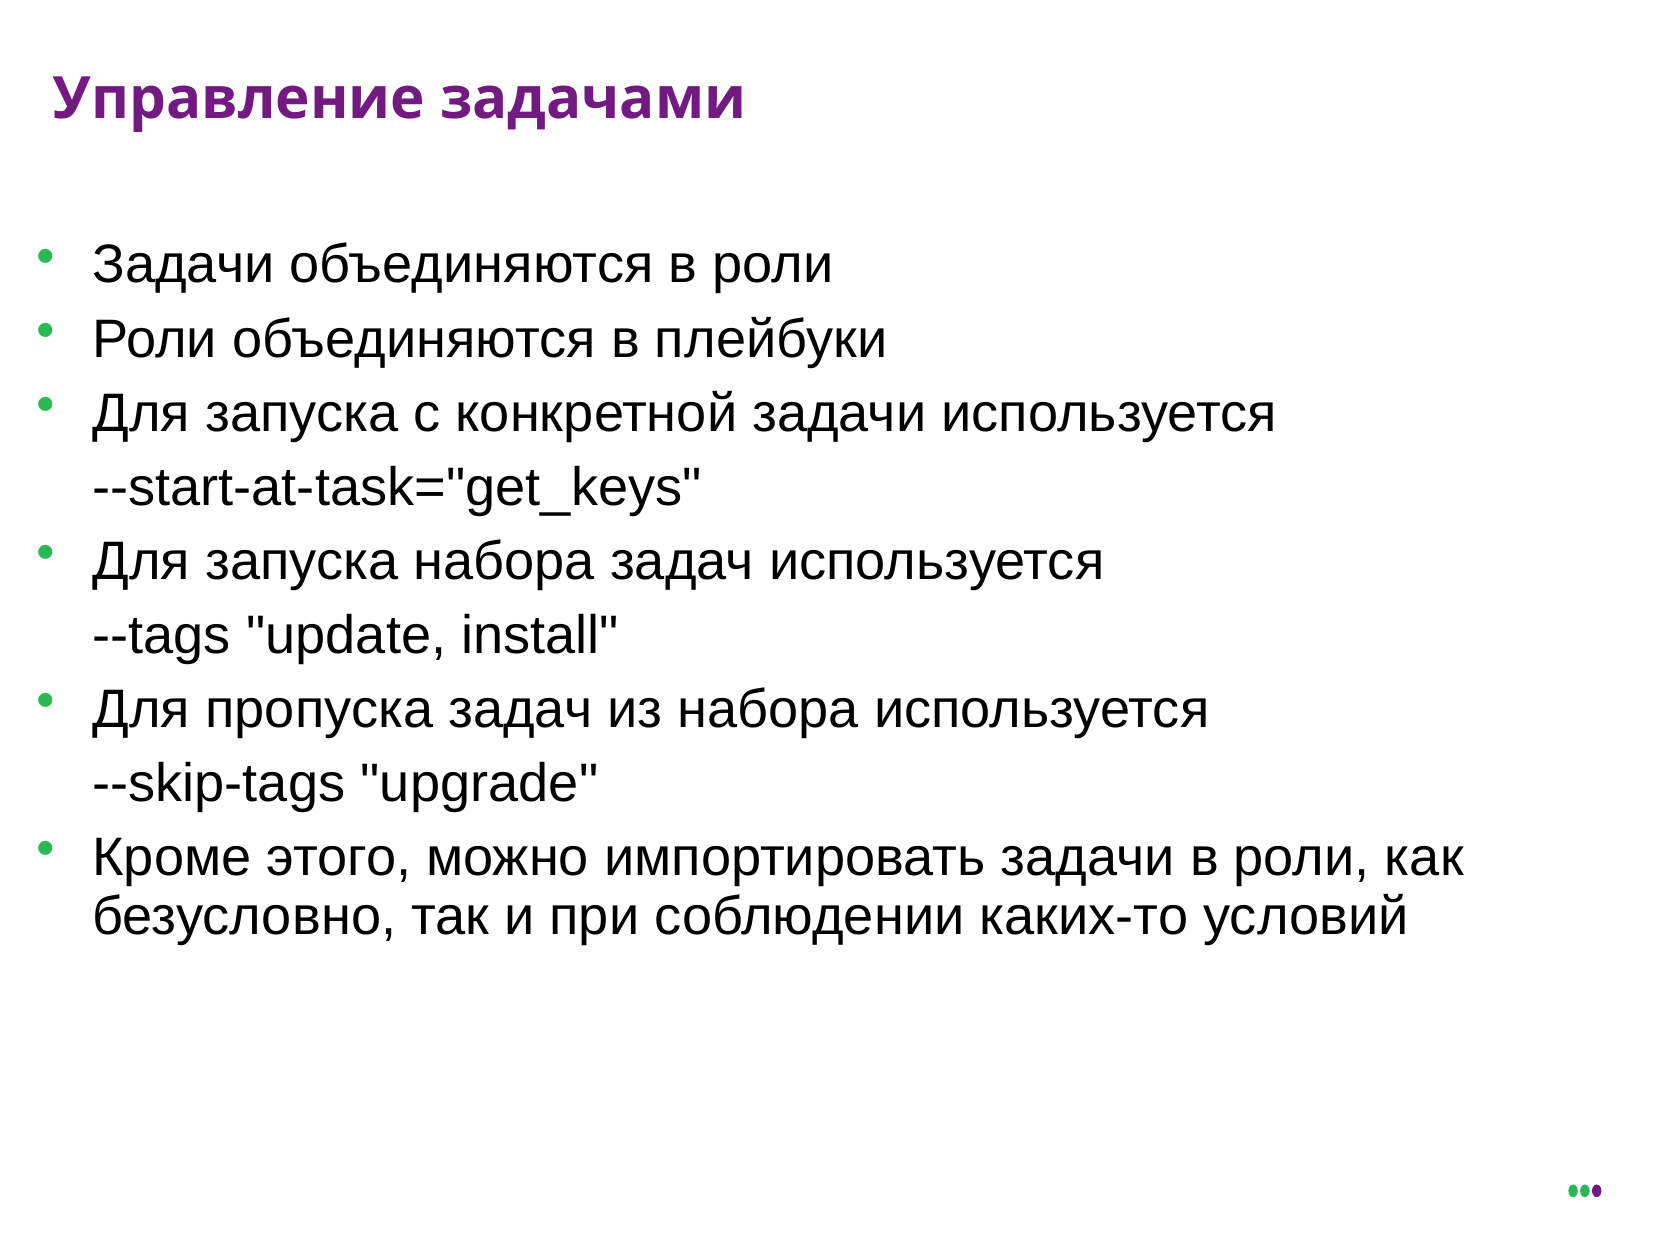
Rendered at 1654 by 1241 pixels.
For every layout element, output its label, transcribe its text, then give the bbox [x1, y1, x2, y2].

title Управление задачами [52, 60, 1618, 203]
text_box Задачи объединяются в роли Роли объединяются в плейбуки Для запуска с конкретной задачи используется --start-at-task="get_keys" Для запуска набора задач используется --tags "update, install" Для пропуска задач из набора используется --skip-tags "upgrade" Кроме этого, можно импортировать задачи в роли, как безусловно, так и при соблюдении каких-то условий [36, 236, 1585, 952]
